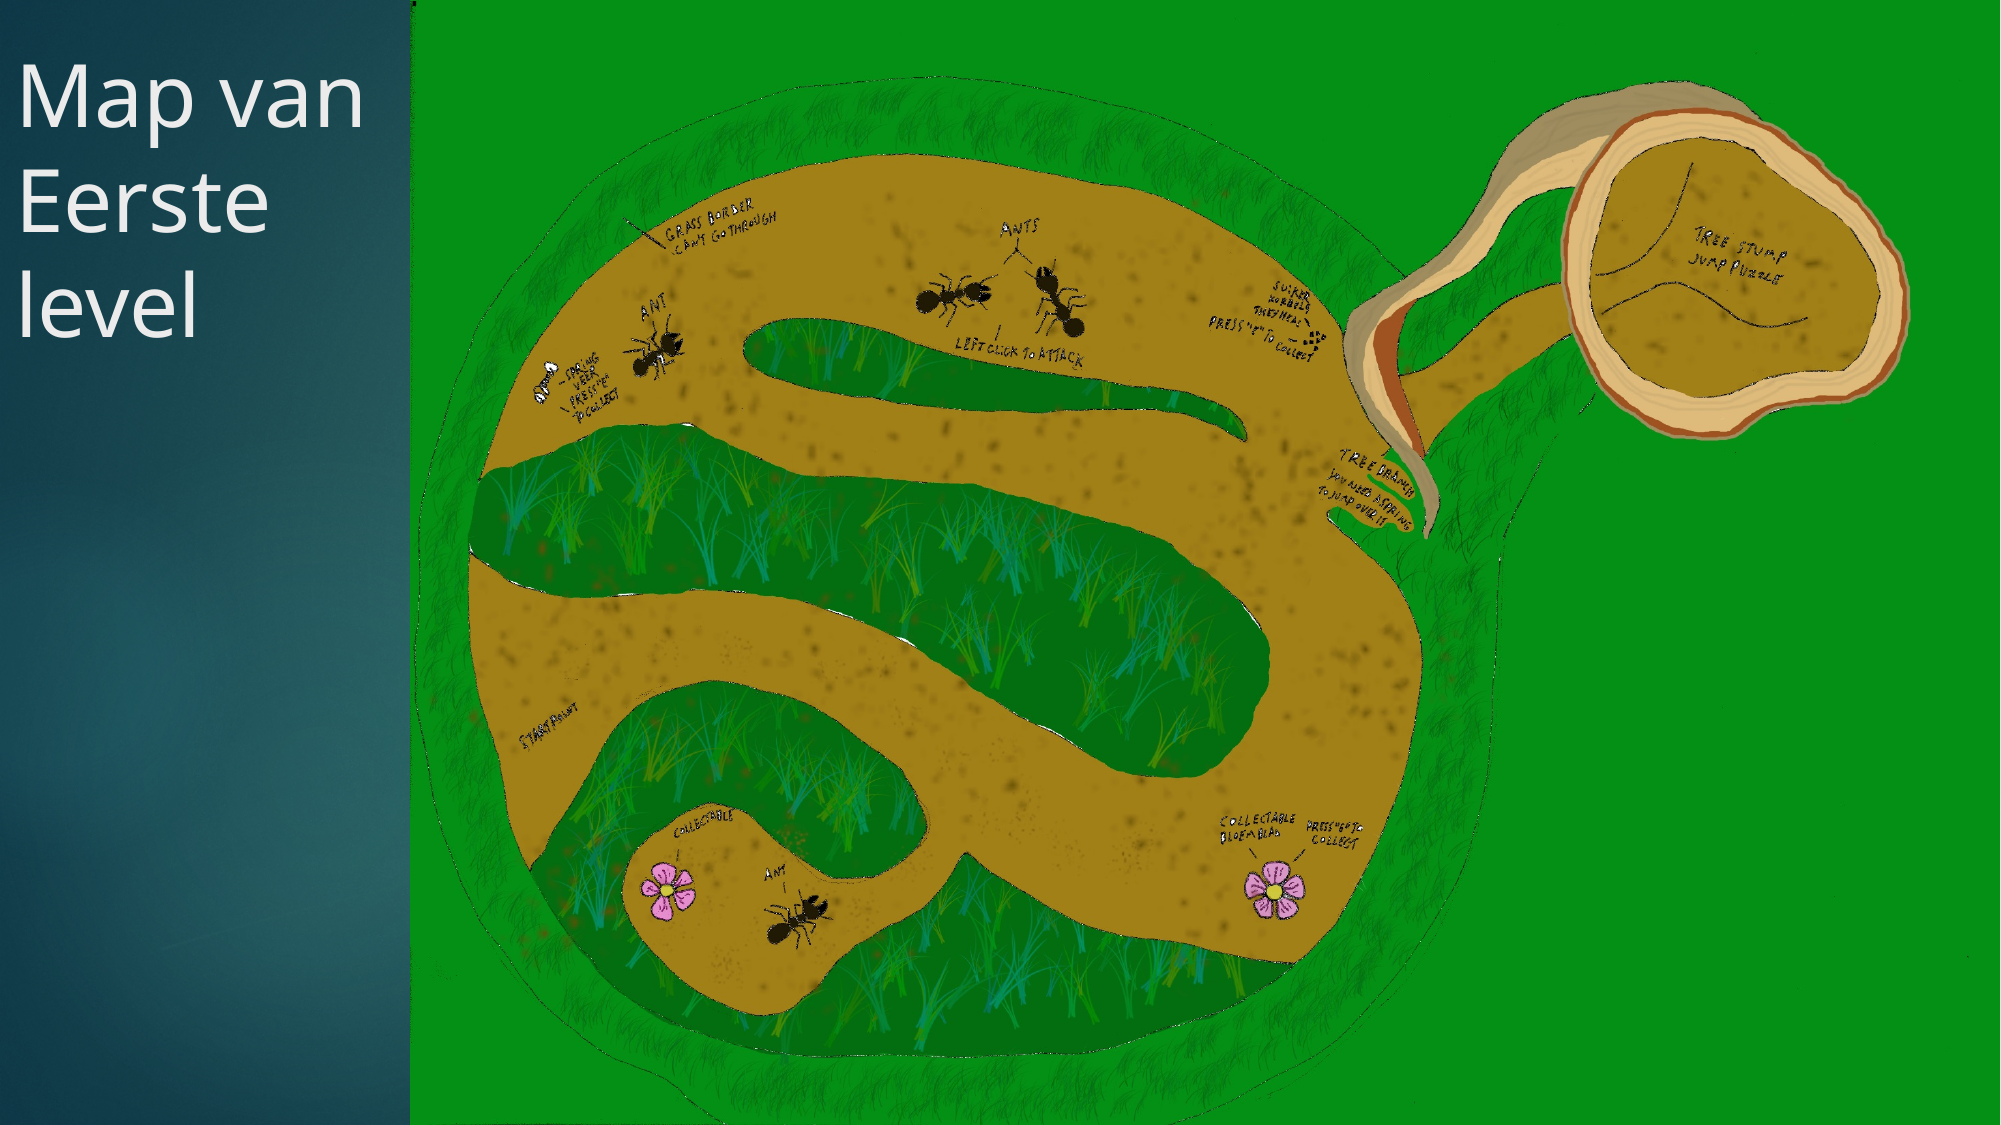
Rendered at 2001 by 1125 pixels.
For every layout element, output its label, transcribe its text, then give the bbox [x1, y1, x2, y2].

title Map van Eerste level [0, 32, 410, 153]
picture [410, 0, 2000, 1125]
